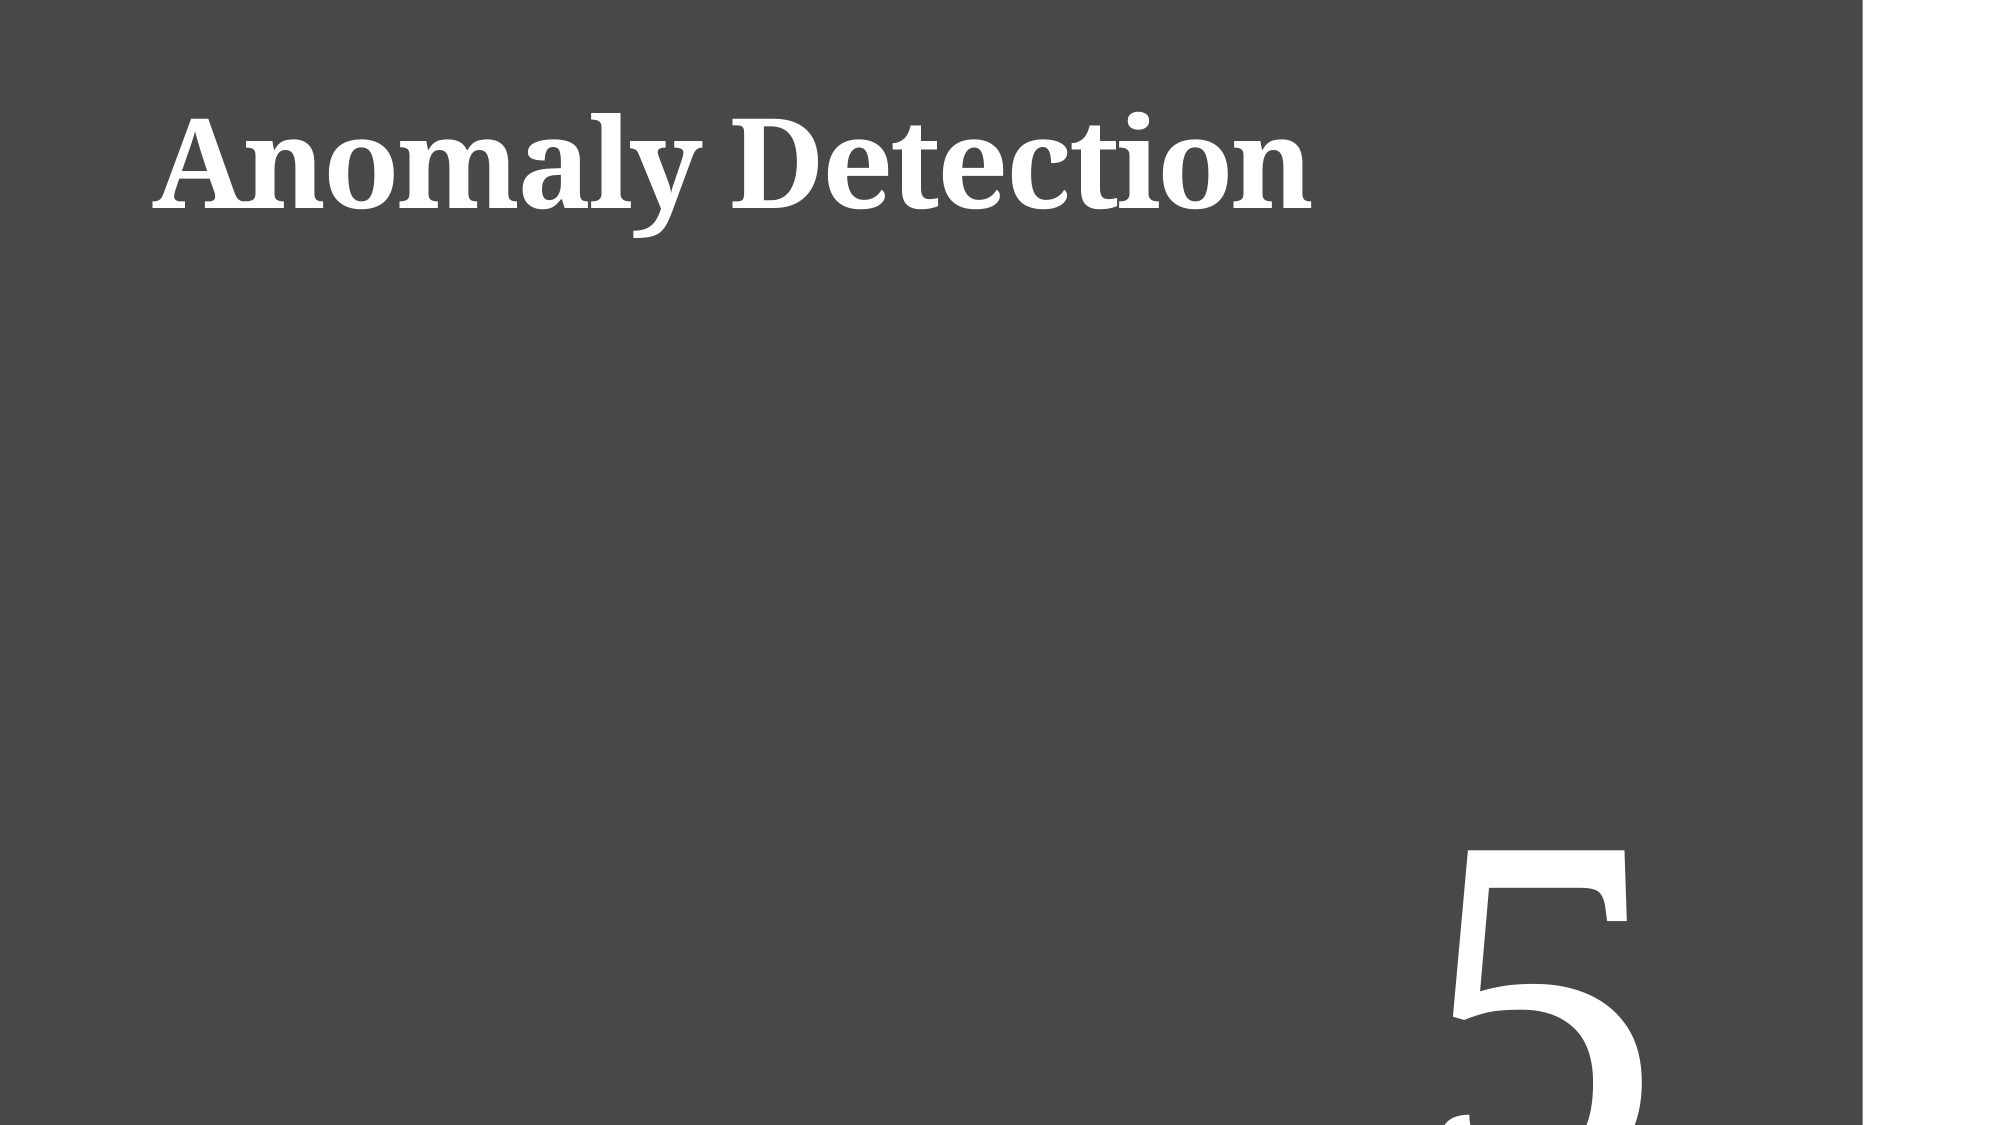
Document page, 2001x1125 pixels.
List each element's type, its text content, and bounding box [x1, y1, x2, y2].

list 5 [1399, 725, 1808, 1125]
title Anomaly Detection [137, 59, 1390, 278]
